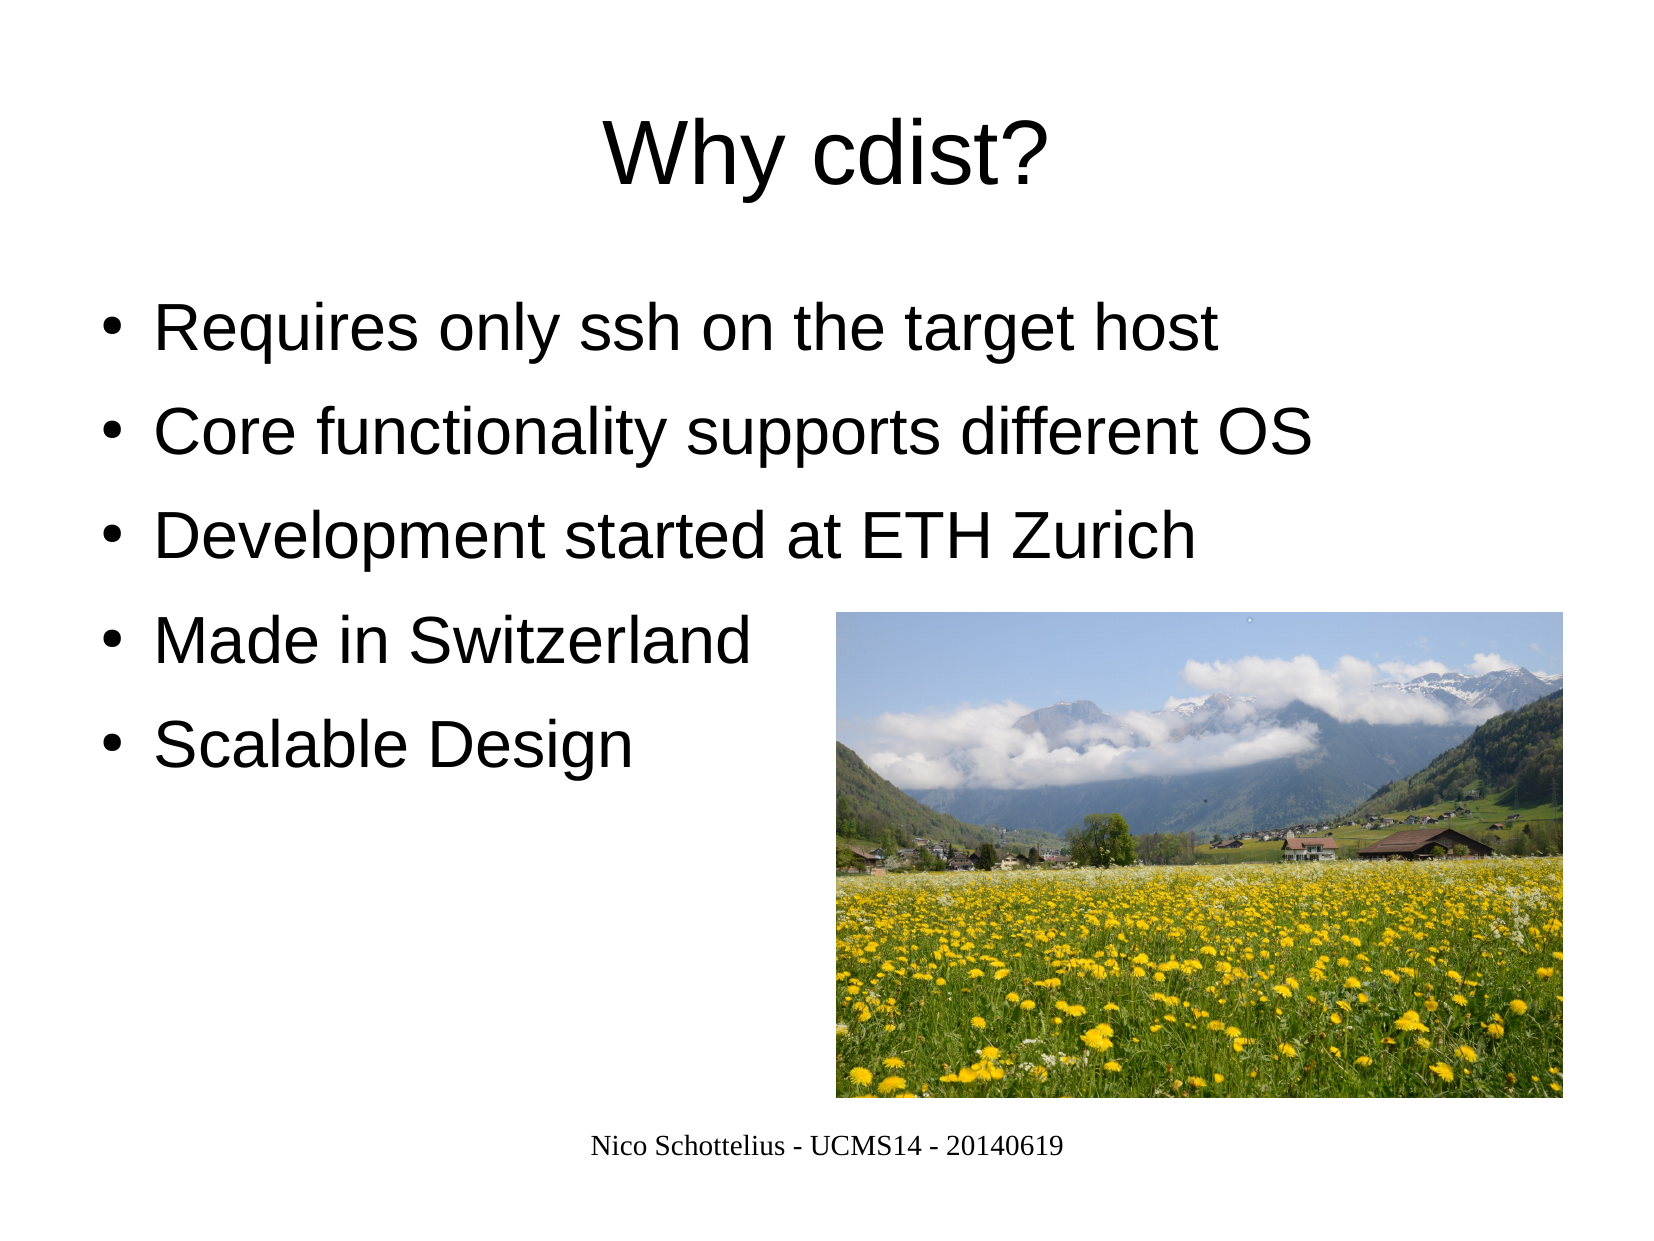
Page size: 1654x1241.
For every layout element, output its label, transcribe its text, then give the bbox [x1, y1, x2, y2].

list Requires only ssh on the target host Core functionality supports different OS Development started at ETH Zurich Made in Switzerland Scalable Design [82, 290, 1538, 1010]
title Why cdist? [82, 49, 1571, 257]
picture [836, 612, 1563, 1098]
